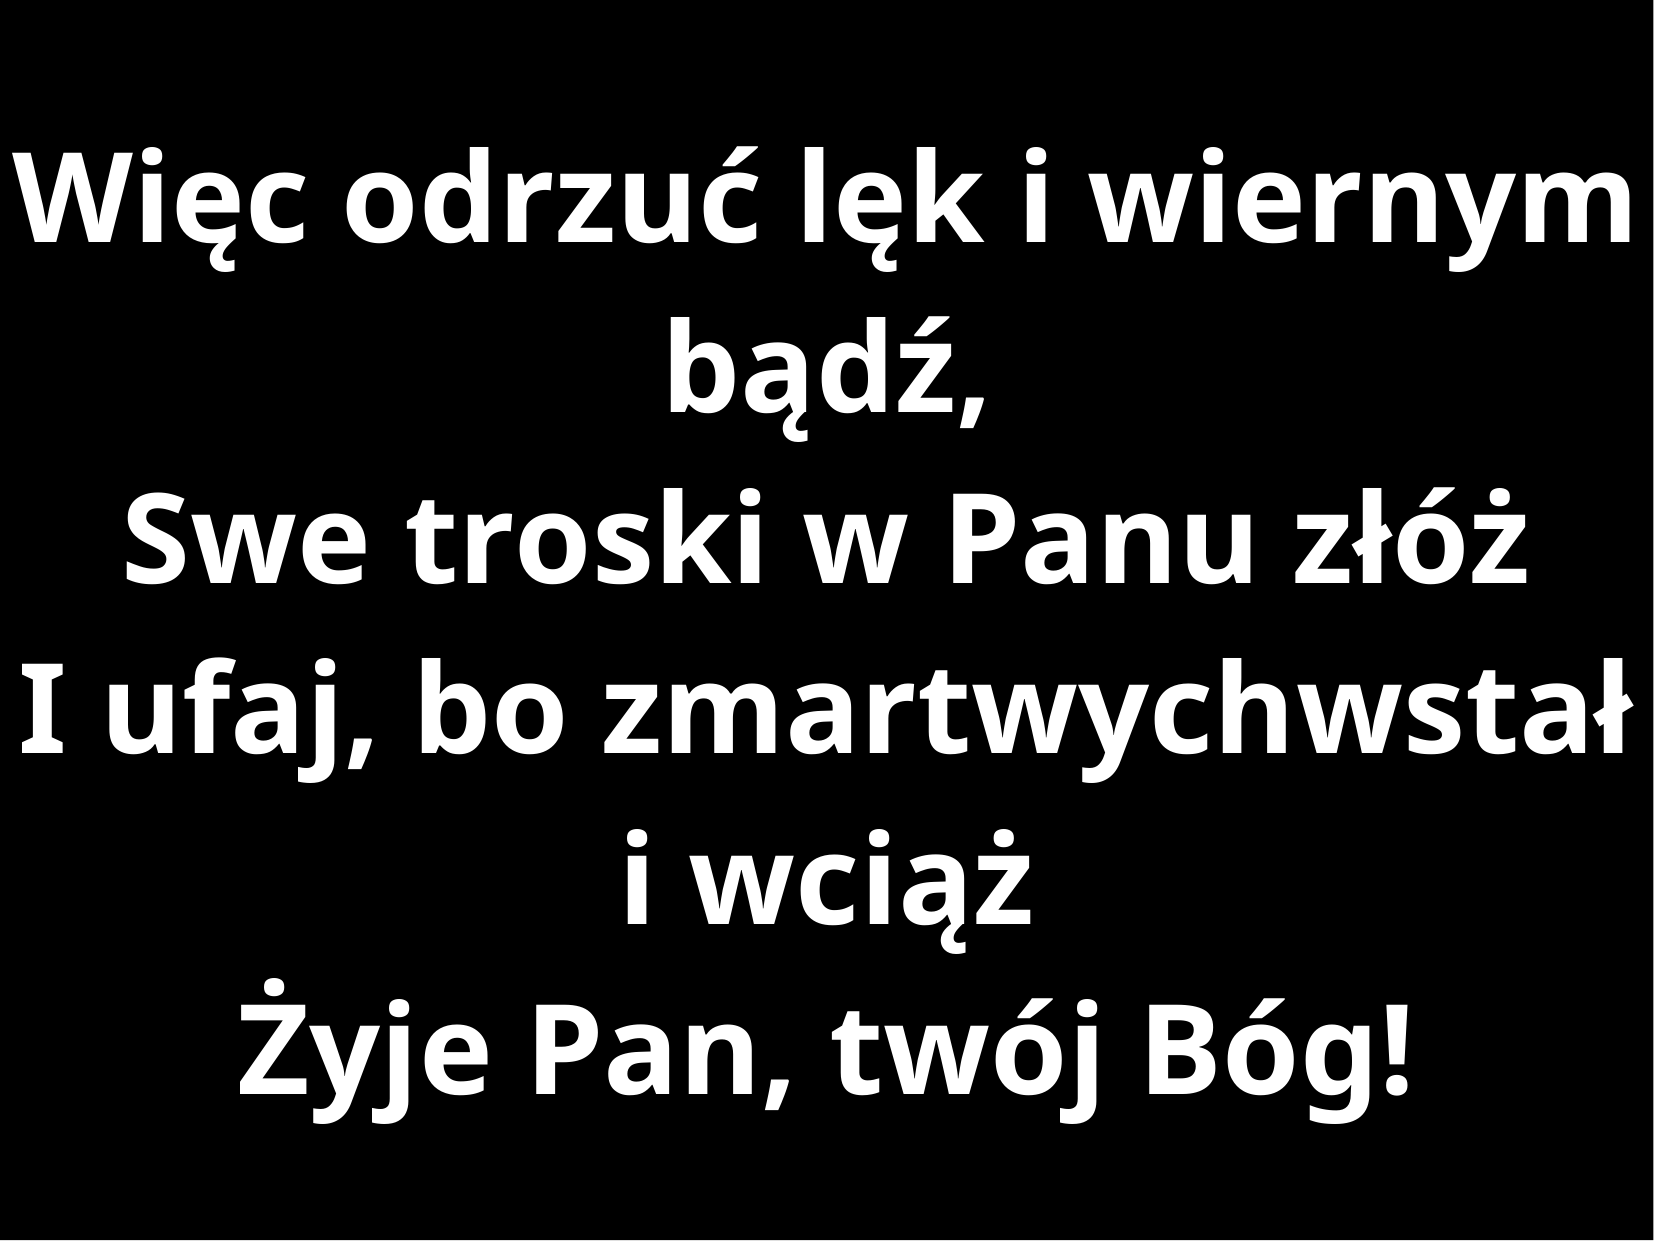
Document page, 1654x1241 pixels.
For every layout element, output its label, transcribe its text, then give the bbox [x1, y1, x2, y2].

title Więc odrzuć lęk i wiernym bądź, Swe troski w Panu złóż I ufaj, bo zmartwychwstał i wciąż Żyje Pan, twój Bóg! [0, 0, 1654, 1241]
